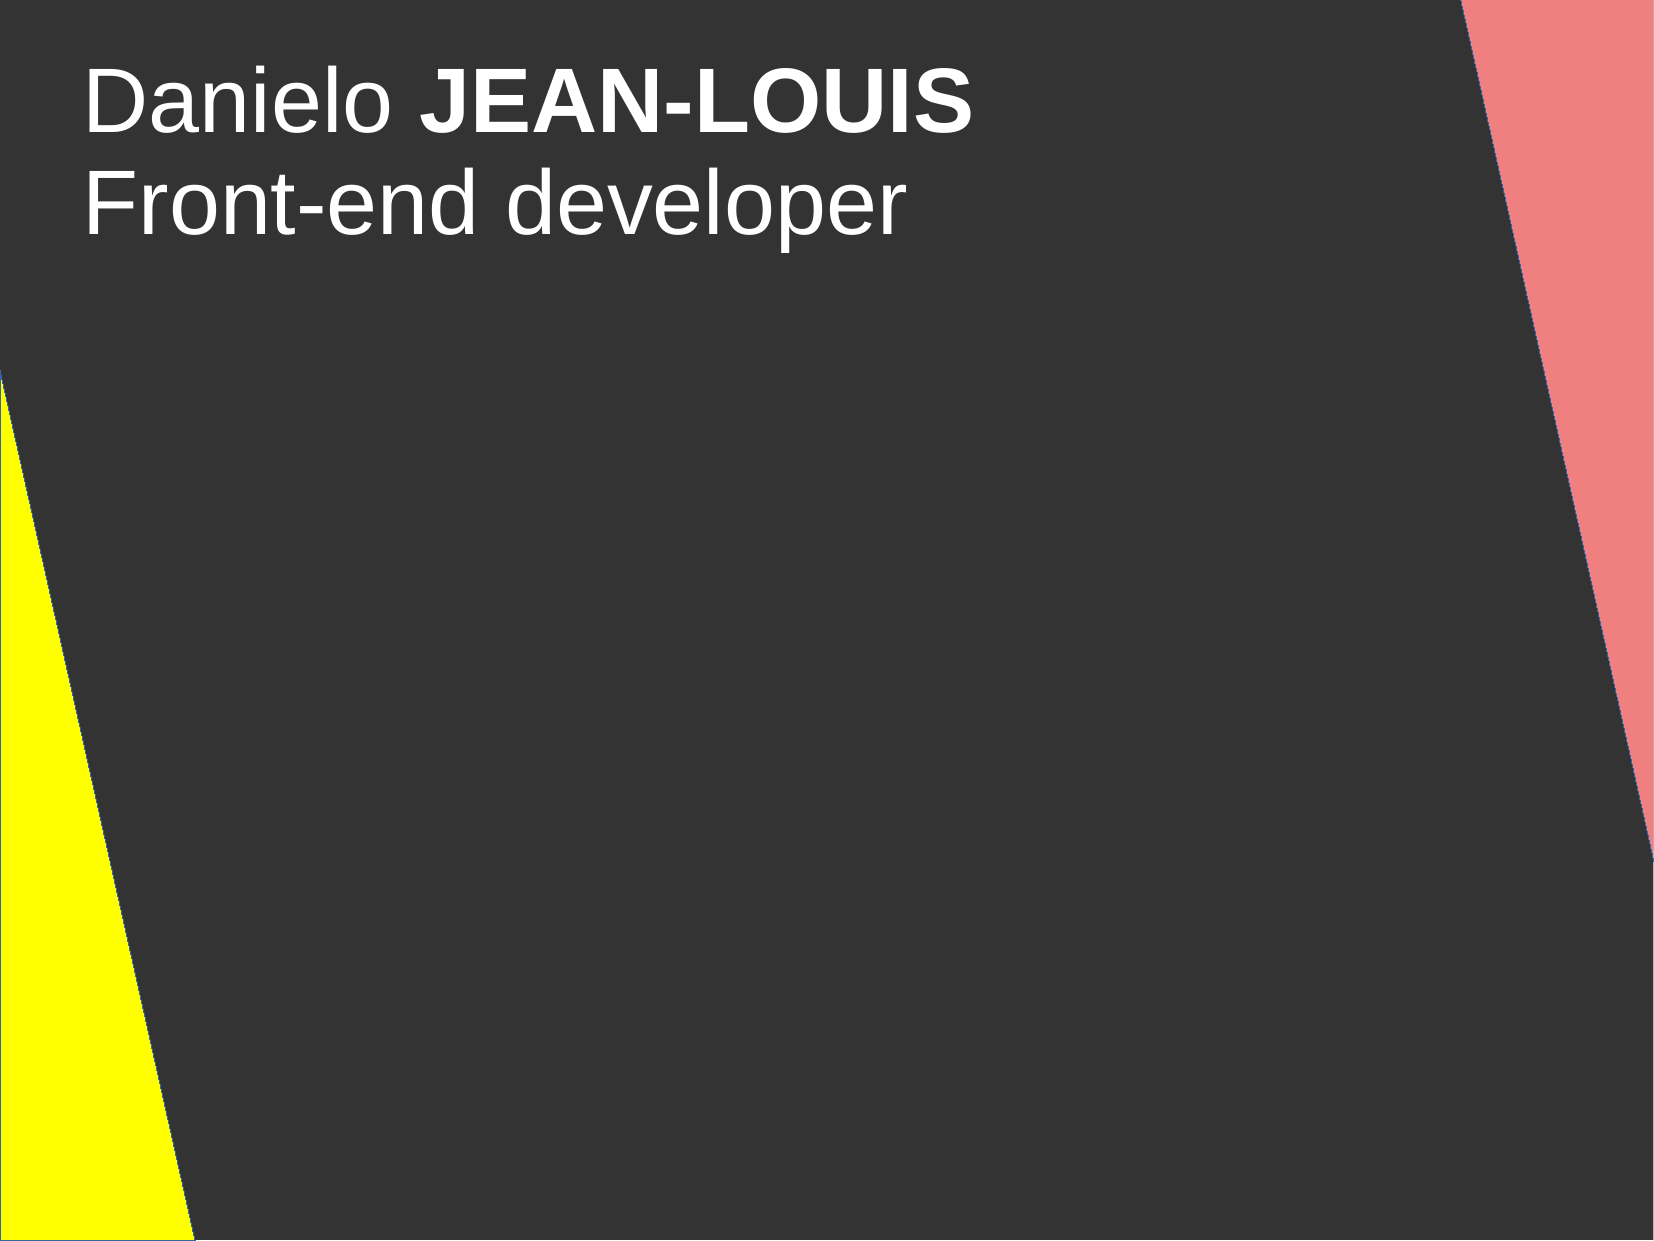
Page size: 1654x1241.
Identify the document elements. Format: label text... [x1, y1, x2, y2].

text_box [0, 370, 196, 1241]
text_box [1460, 0, 1654, 862]
subtitle Danielo JEAN-LOUIS Front-end developer [82, 49, 1571, 1010]
